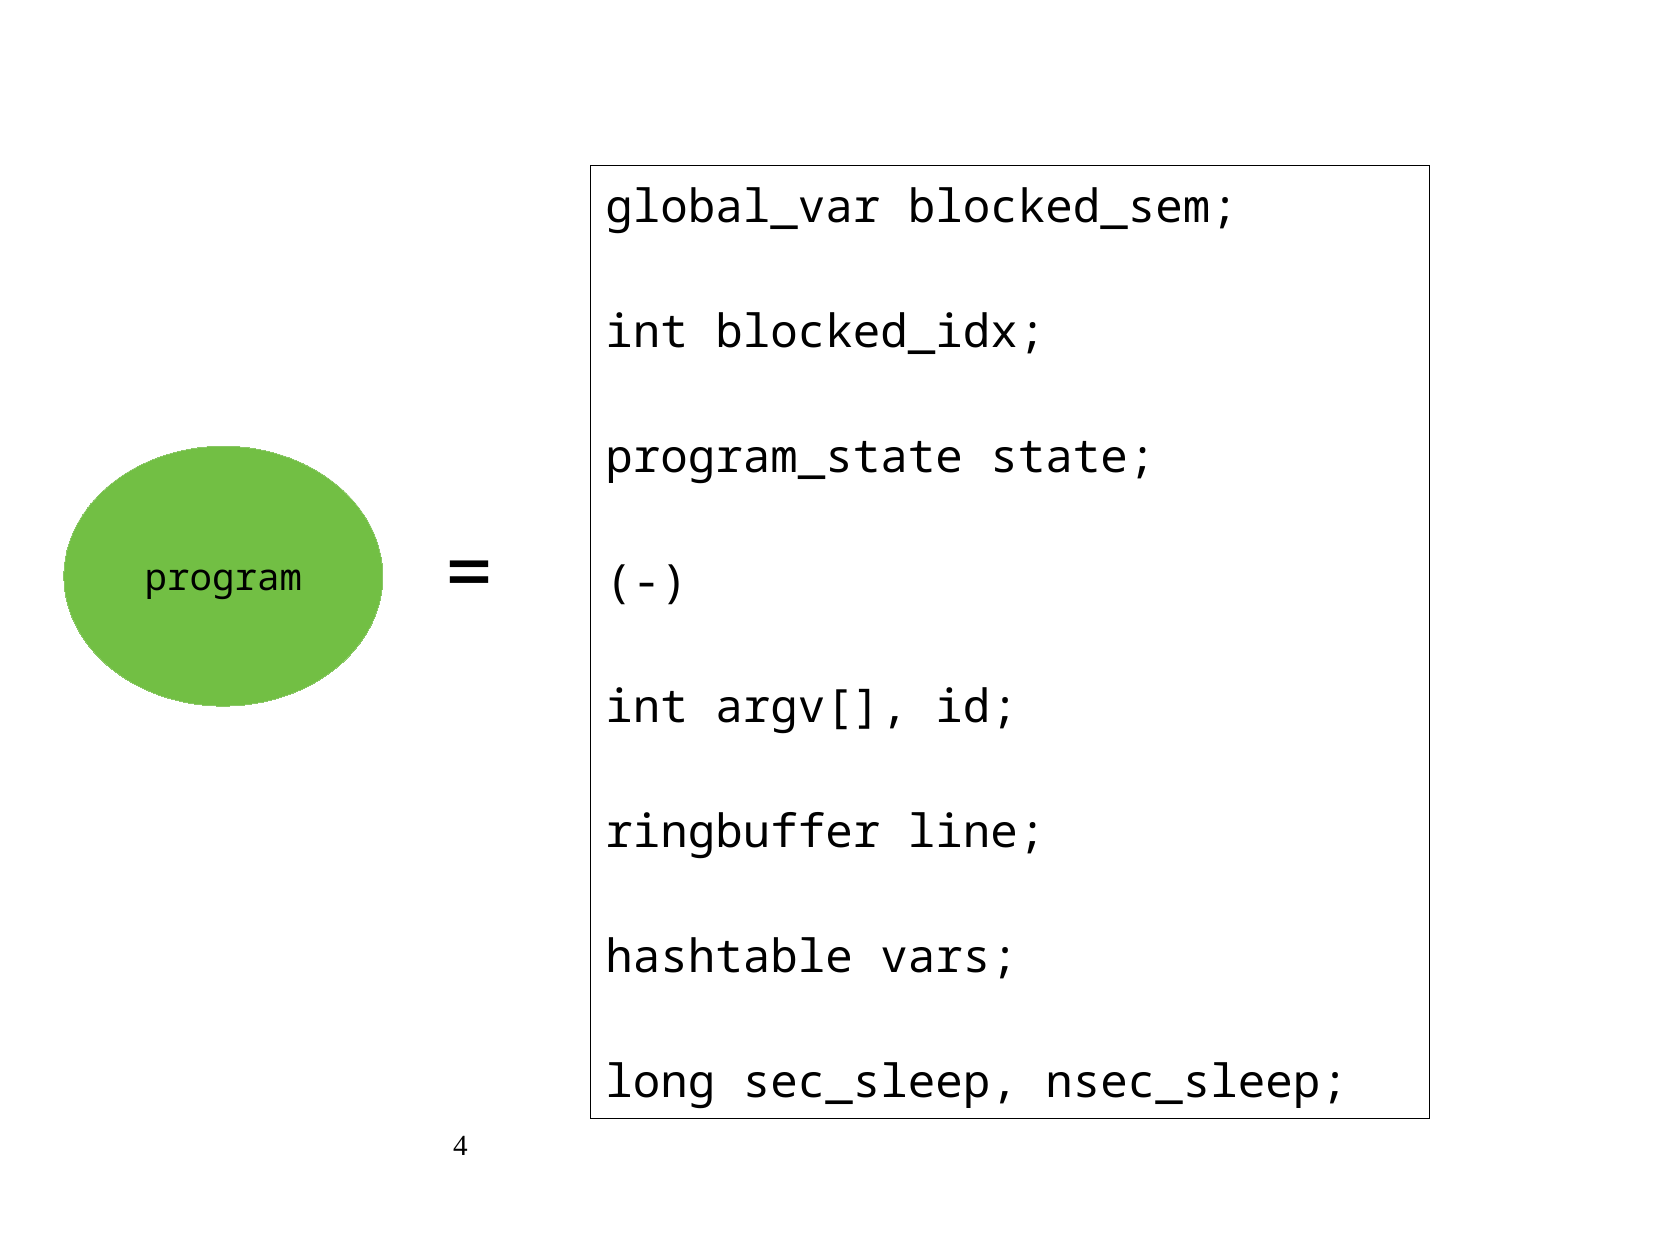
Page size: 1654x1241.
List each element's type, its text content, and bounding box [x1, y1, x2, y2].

text_box = [430, 505, 525, 617]
text_box global_var blocked_sem; int blocked_idx; program_state state; (-) int argv[], id; ringbuffer line; hashtable vars; long sec_sleep, nsec_sleep; [590, 165, 1430, 981]
text_box program [63, 446, 383, 707]
